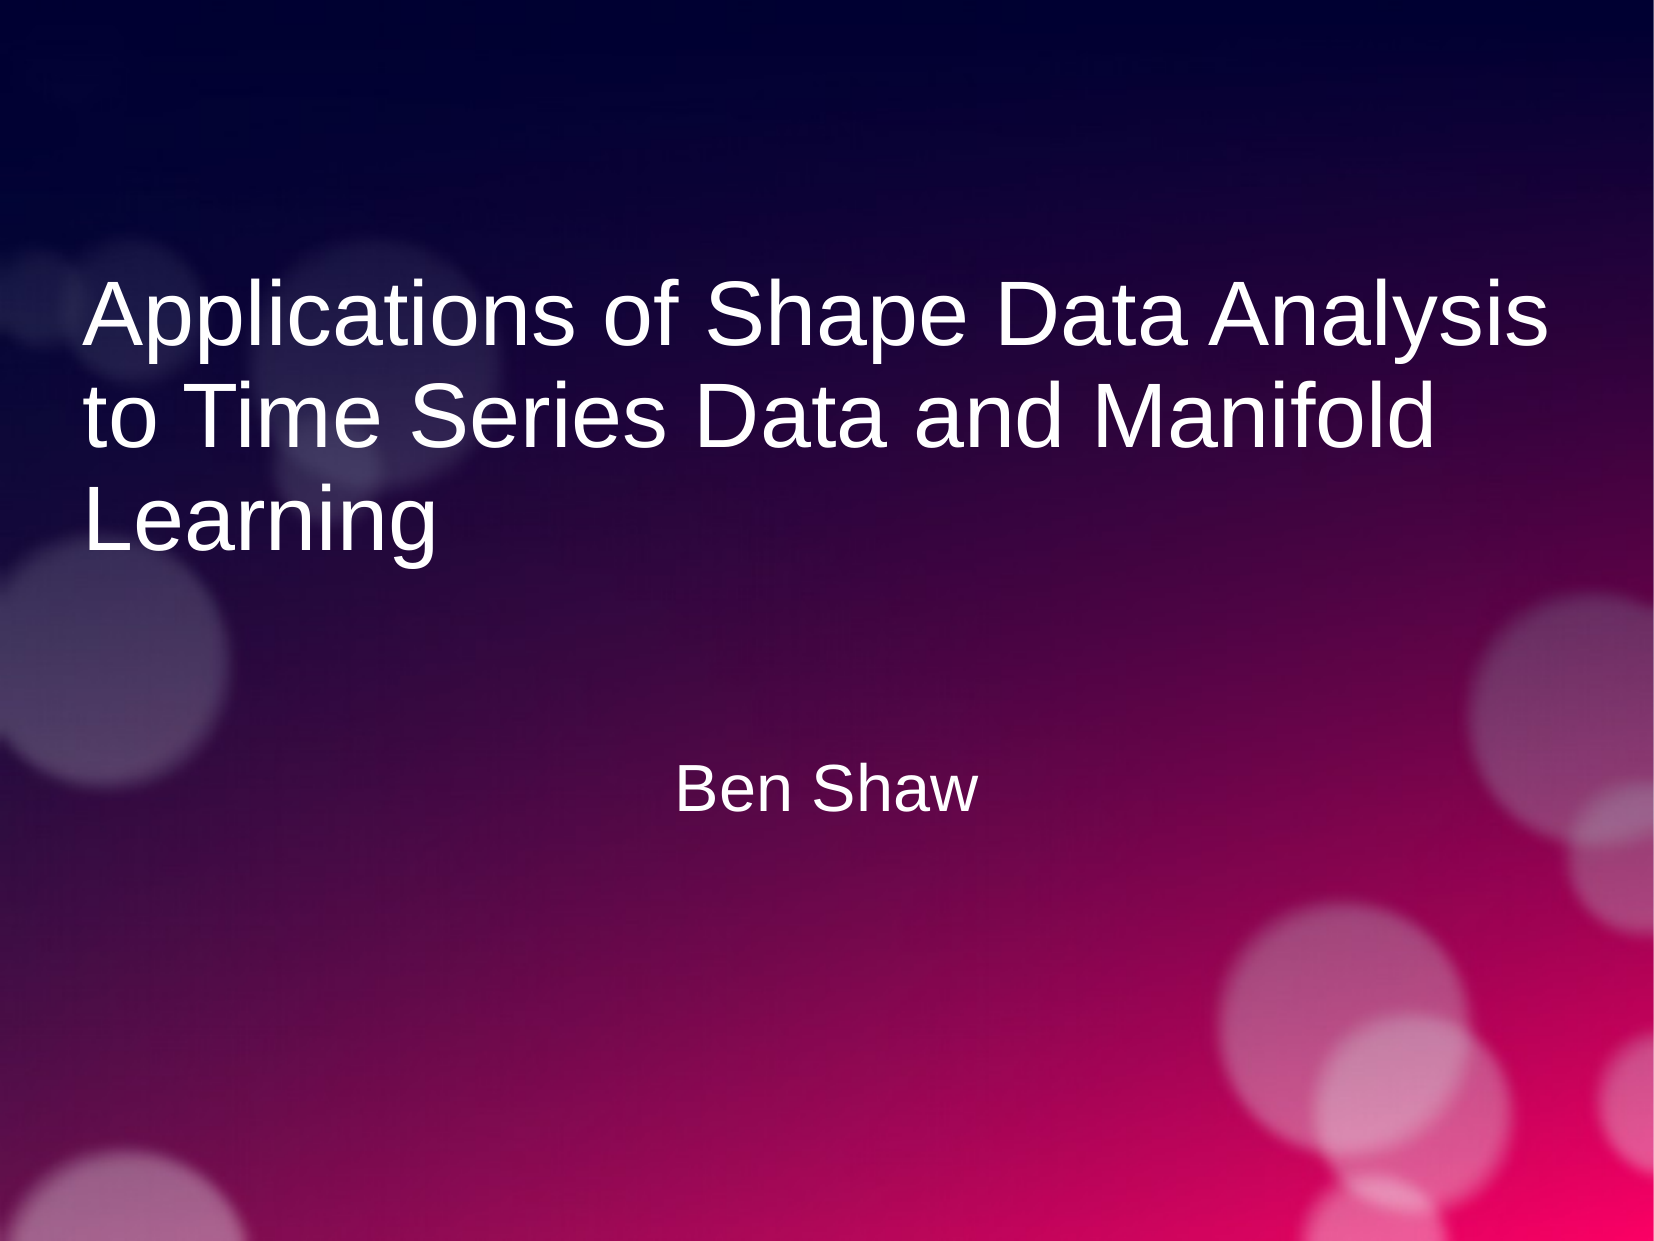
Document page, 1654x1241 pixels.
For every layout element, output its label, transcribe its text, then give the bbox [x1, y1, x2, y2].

title Applications of Shape Data Analysis to Time Series Data and Manifold Learning [82, 262, 1571, 566]
picture [0, 0, 1654, 1241]
subtitle Ben Shaw [82, 566, 1571, 1010]
